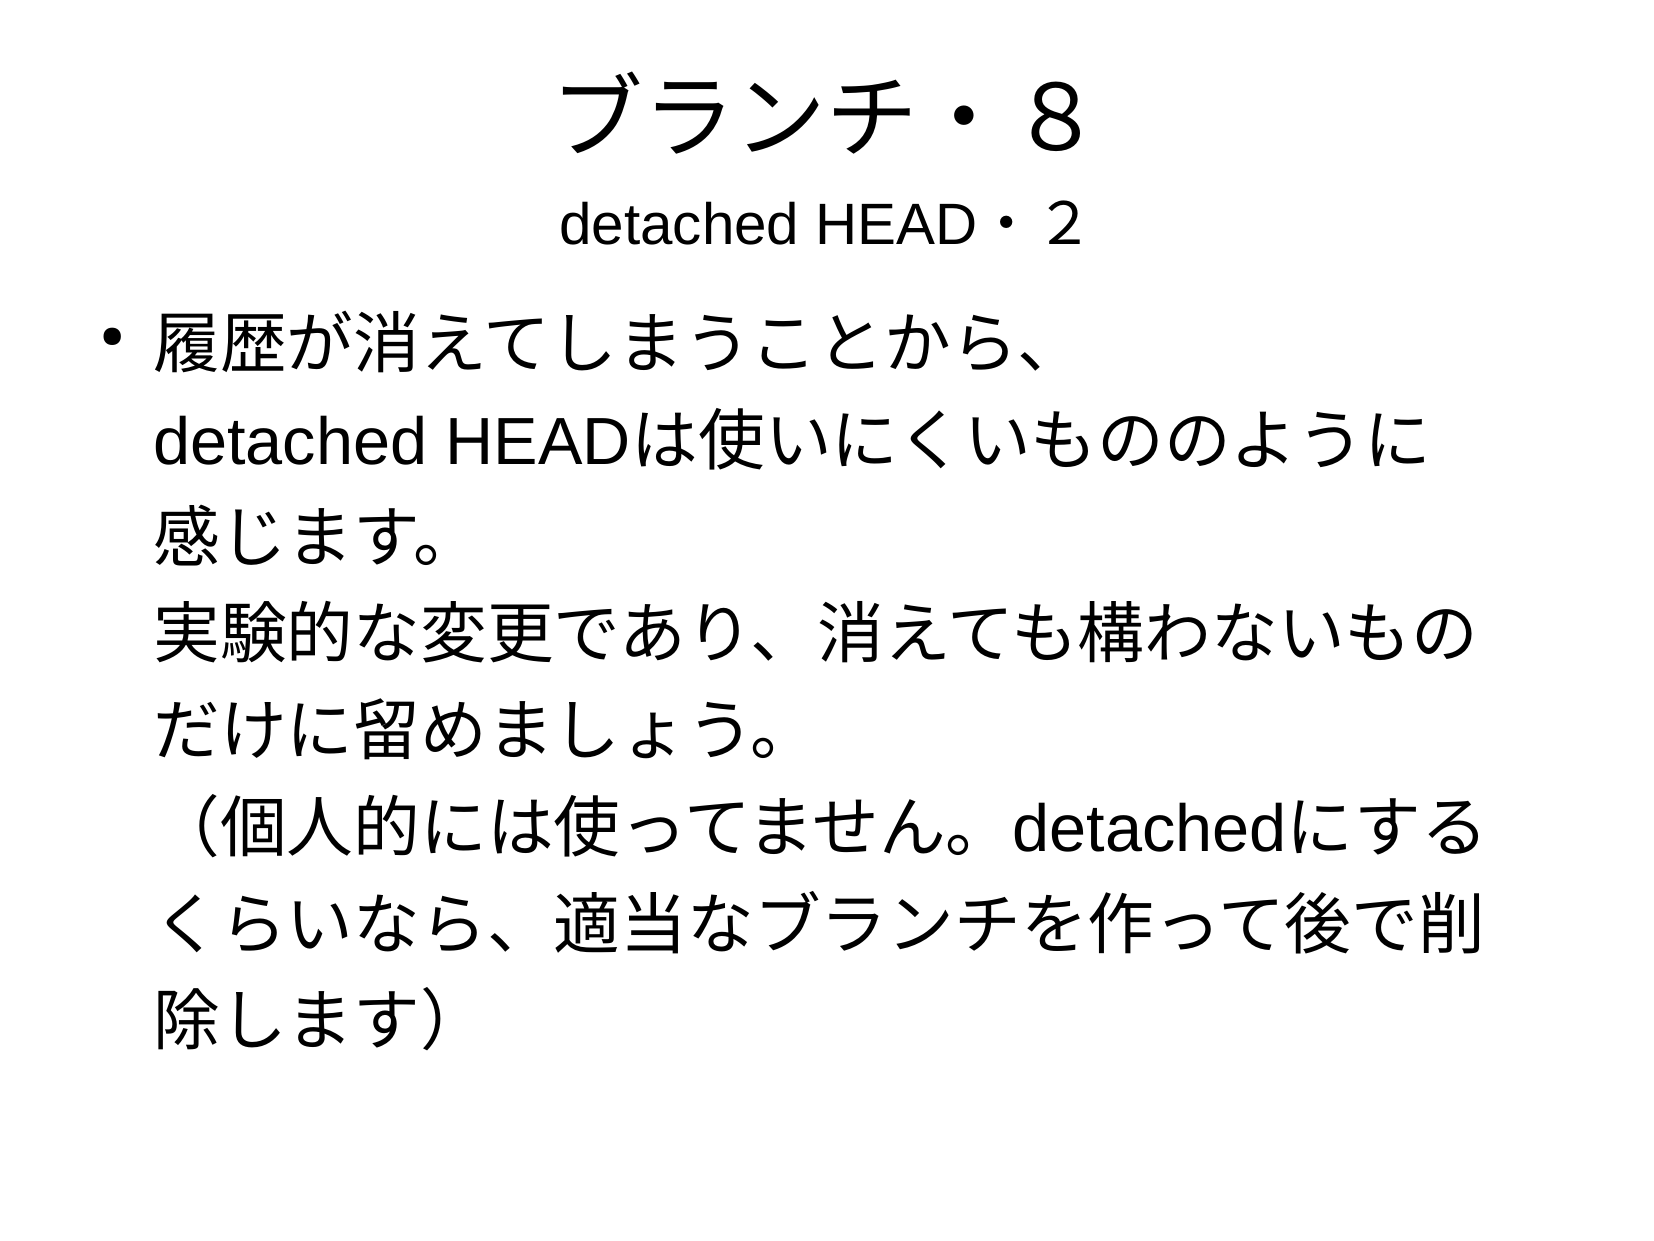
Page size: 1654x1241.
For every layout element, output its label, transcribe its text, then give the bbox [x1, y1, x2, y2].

title ブランチ・８ detached HEAD・２ [82, 49, 1571, 257]
list 履歴が消えてしまうことから、 detached HEADは使いにくいもののように 感じます。 実験的な変更であり、消えても構わないものだけに留めましょう。 （個人的には使ってません。detachedにするくらいなら、適当なブランチを作って後で削除します） [82, 290, 1538, 1205]
